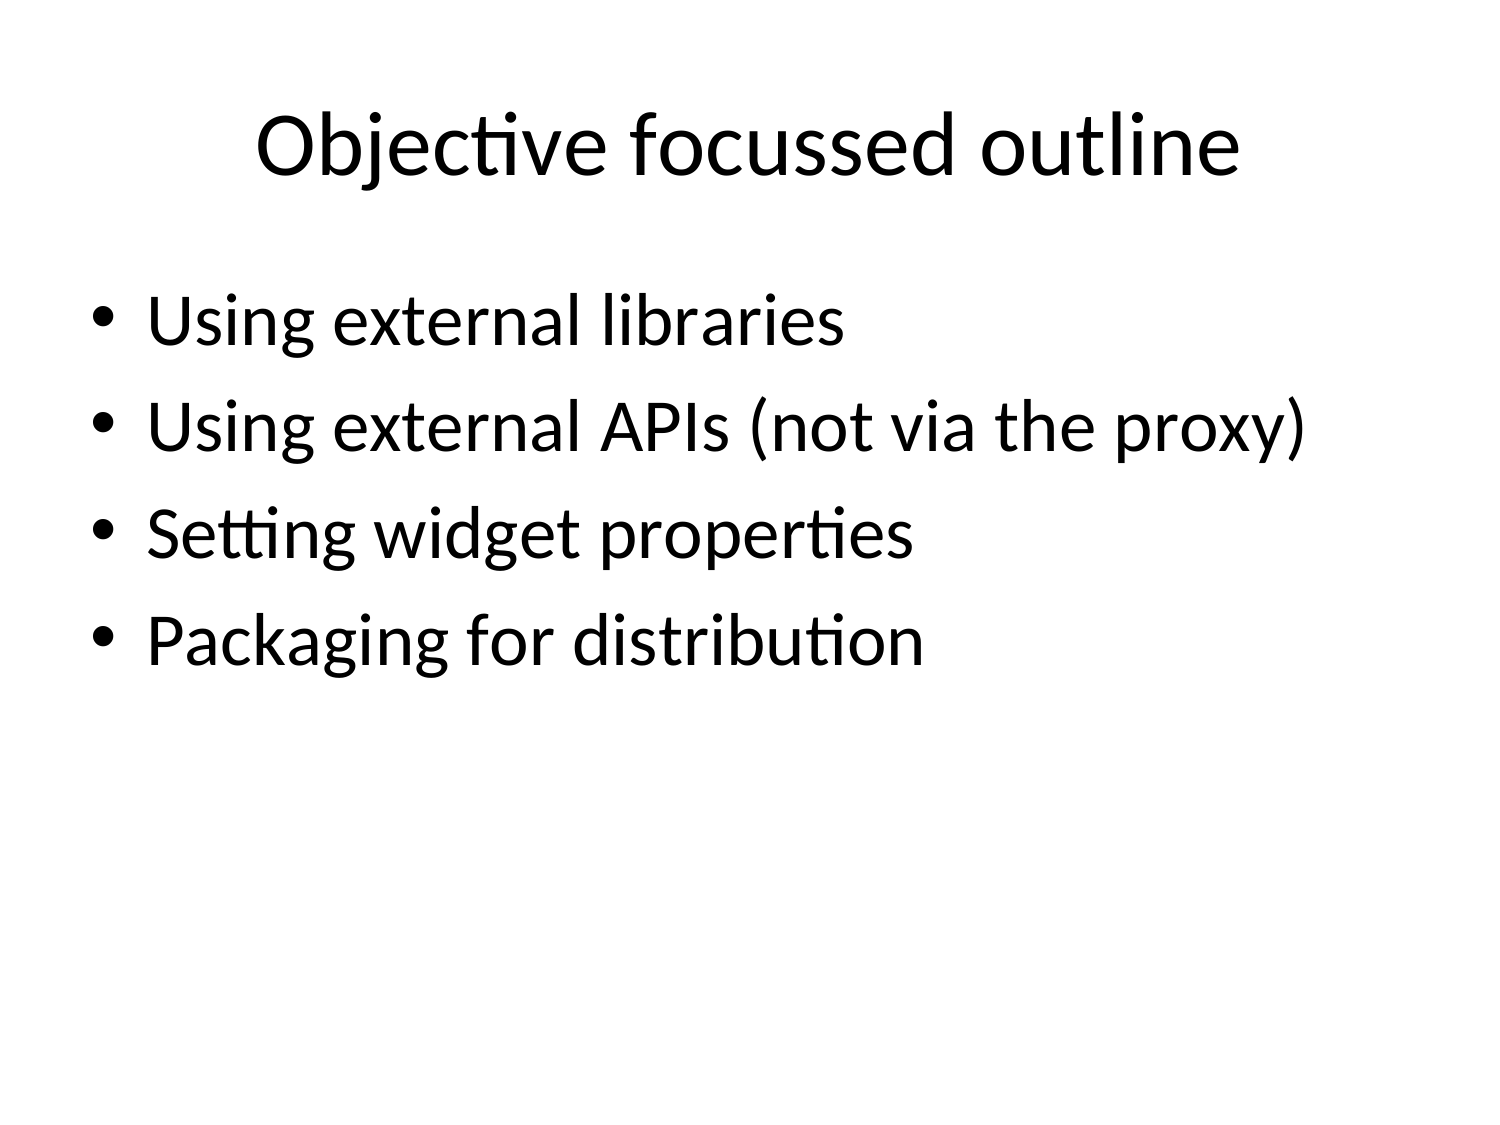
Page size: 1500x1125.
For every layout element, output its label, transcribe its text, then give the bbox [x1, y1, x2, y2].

title Objective focussed outline [75, 45, 1426, 233]
list Using external libraries Using external APIs (not via the proxy) Setting widget properties Packaging for distribution [75, 262, 1426, 1006]
